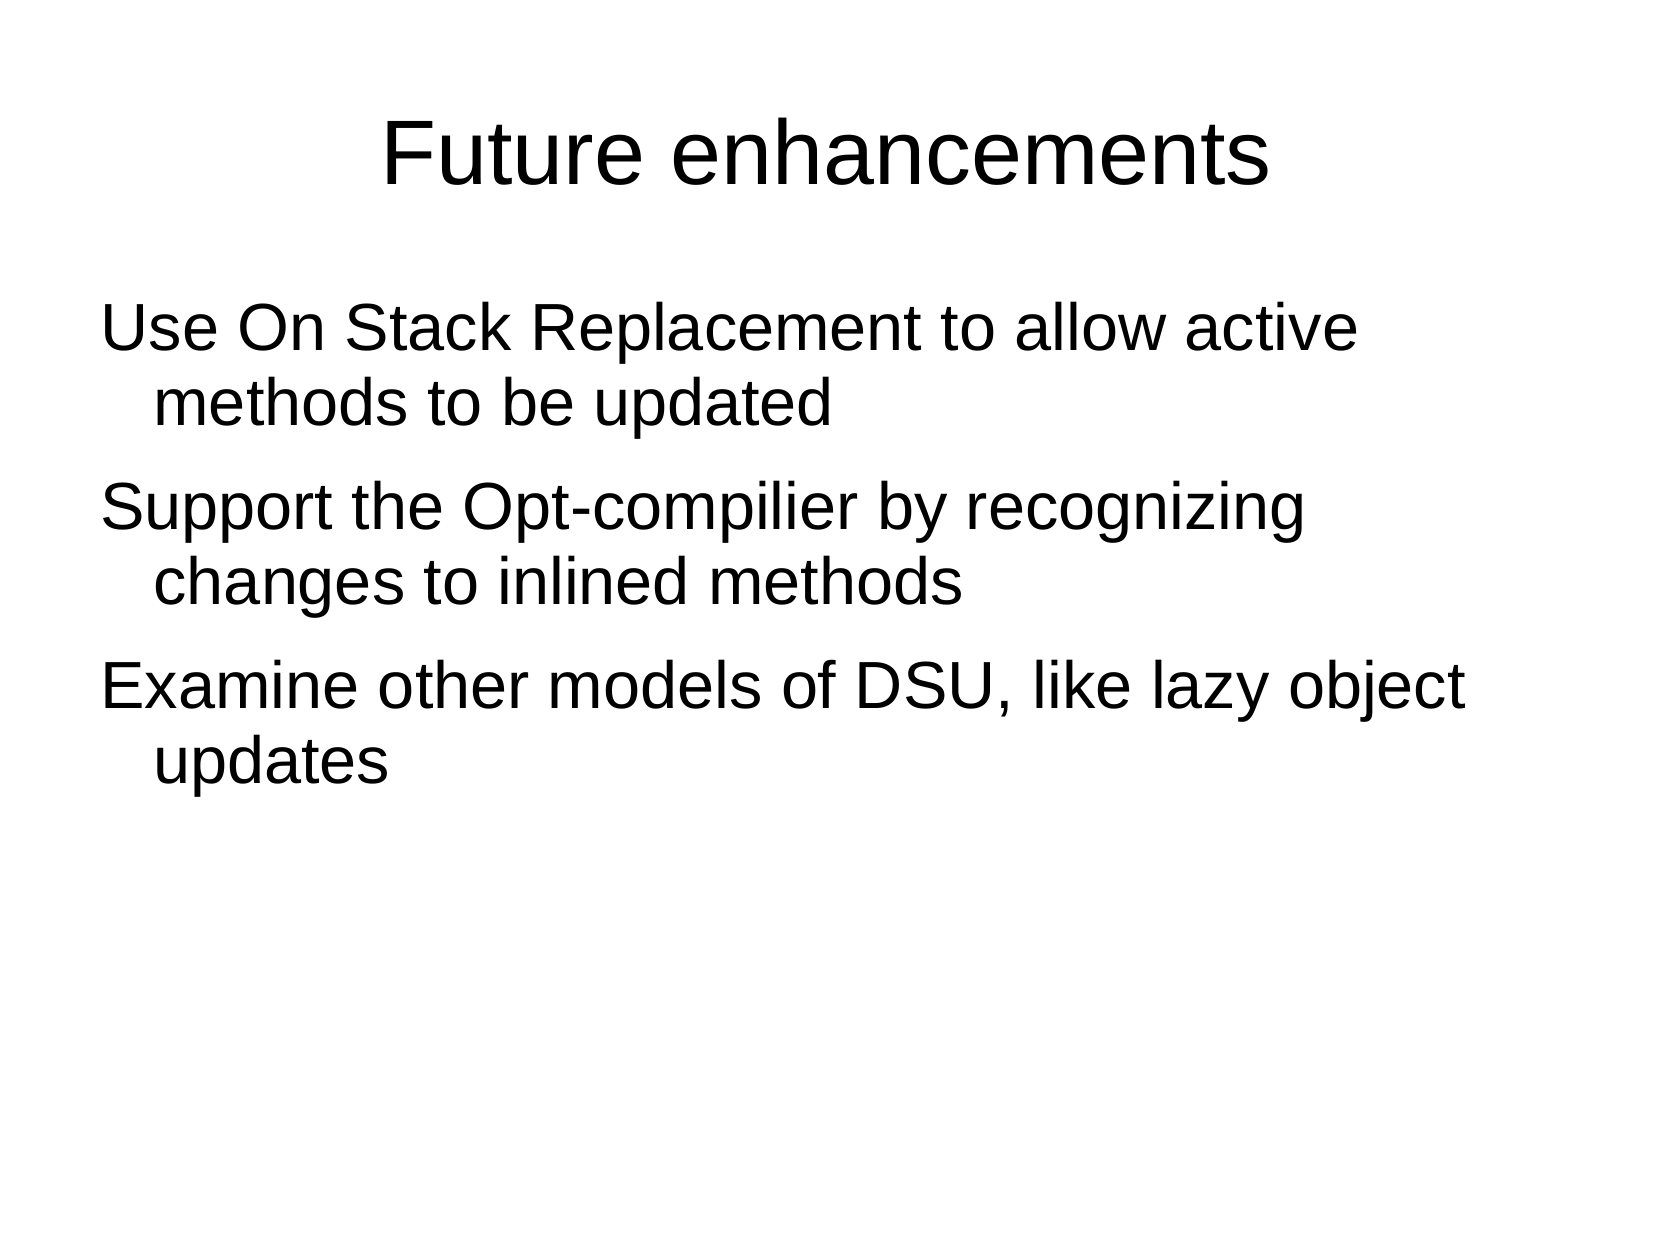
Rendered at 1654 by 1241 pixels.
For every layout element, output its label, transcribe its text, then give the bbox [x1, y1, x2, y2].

list Use On Stack Replacement to allow active methods to be updated Support the Opt-compilier by recognizing changes to inlined methods Examine other models of DSU, like lazy object updates [82, 290, 1571, 1094]
title Future enhancements [82, 49, 1571, 257]
